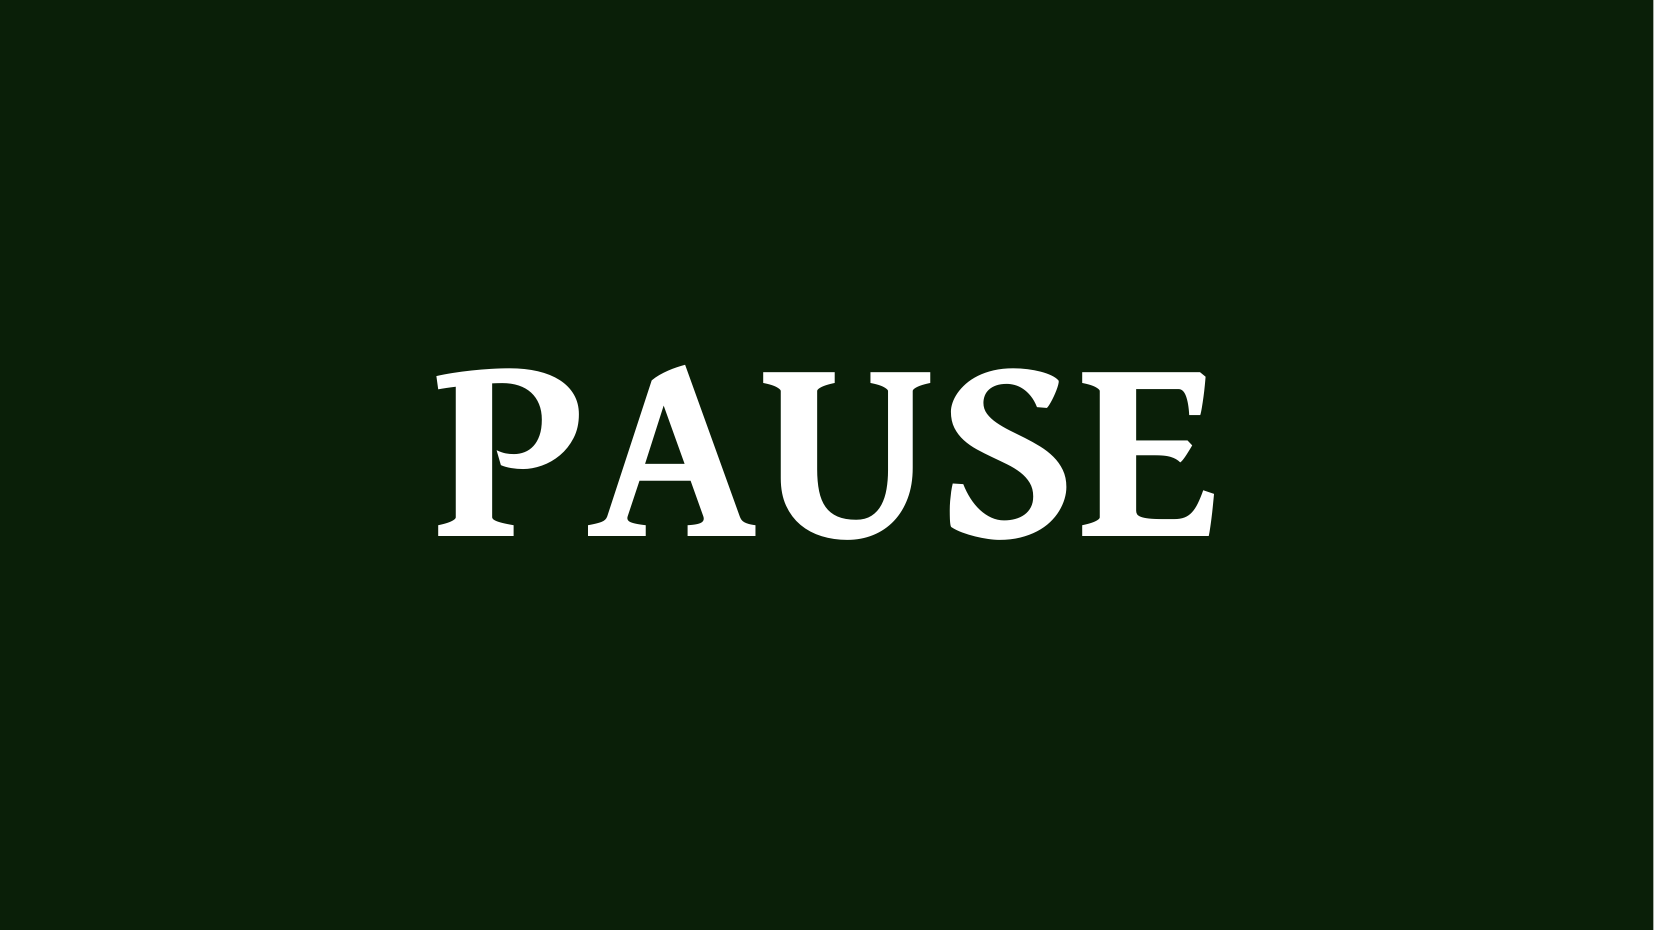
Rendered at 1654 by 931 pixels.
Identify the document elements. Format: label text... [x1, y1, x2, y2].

title PAUSE [82, 59, 1571, 857]
